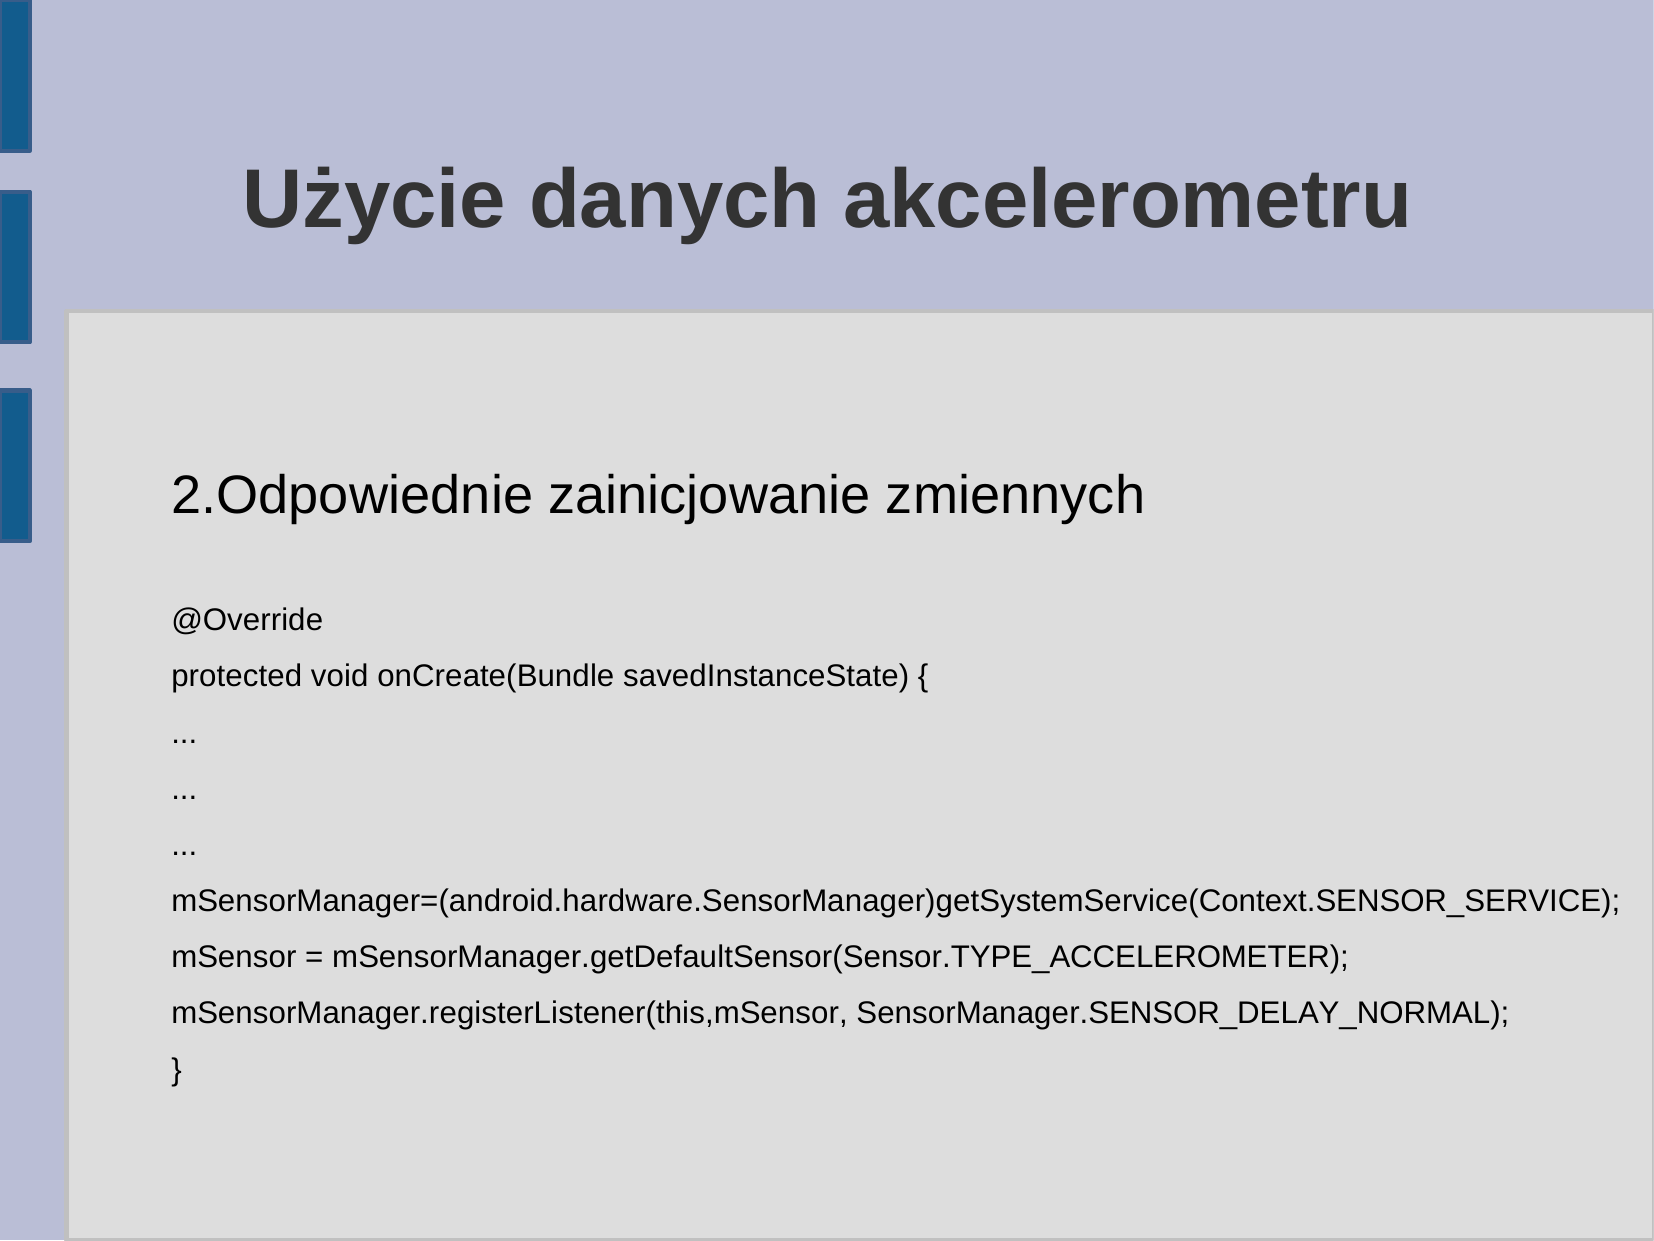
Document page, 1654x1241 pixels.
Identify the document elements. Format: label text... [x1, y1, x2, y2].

title Użycie danych akcelerometru [121, 91, 1534, 299]
list 2.Odpowiednie zainicjowanie zmiennych @Override protected void onCreate(Bundle savedInstanceState) { ... ... ... mSensorManager=(android.hardware.SensorManager)getSystemService(Context.SENSOR_SERVICE); mSensor = mSensorManager.getDefaultSensor(Sensor.TYPE_ACCELEROMETER); mSensorManager.registerListener(this,mSensor, SensorManager.SENSOR_DELAY_NORMAL); } [82, 389, 1654, 1037]
